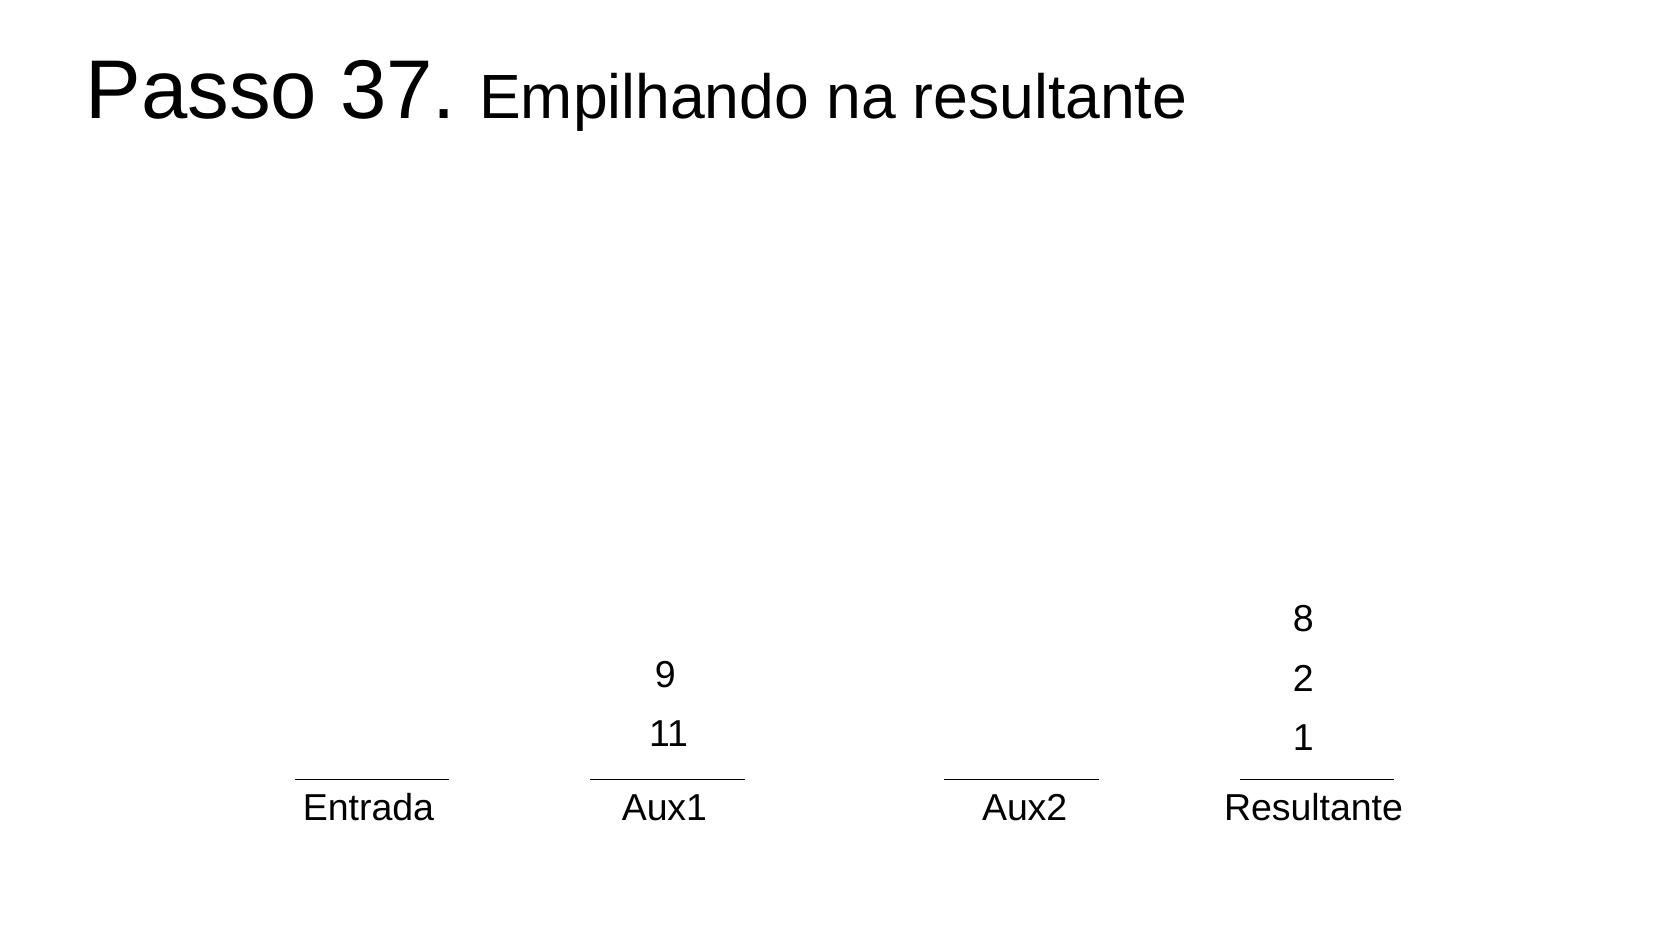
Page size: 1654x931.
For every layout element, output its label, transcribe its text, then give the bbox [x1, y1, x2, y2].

text_box Entrada [288, 779, 449, 837]
text_box 8 [1278, 590, 1347, 648]
text_box 9 [640, 645, 709, 703]
text_box Resultante [1209, 779, 1418, 837]
text_box 2 [1278, 649, 1347, 707]
text_box 1 [1278, 708, 1347, 766]
text_box Passo 37. Empilhando na resultante [70, 35, 1583, 353]
text_box 11 [634, 705, 703, 762]
text_box Aux2 [967, 780, 1083, 837]
text_box Aux1 [607, 780, 723, 837]
